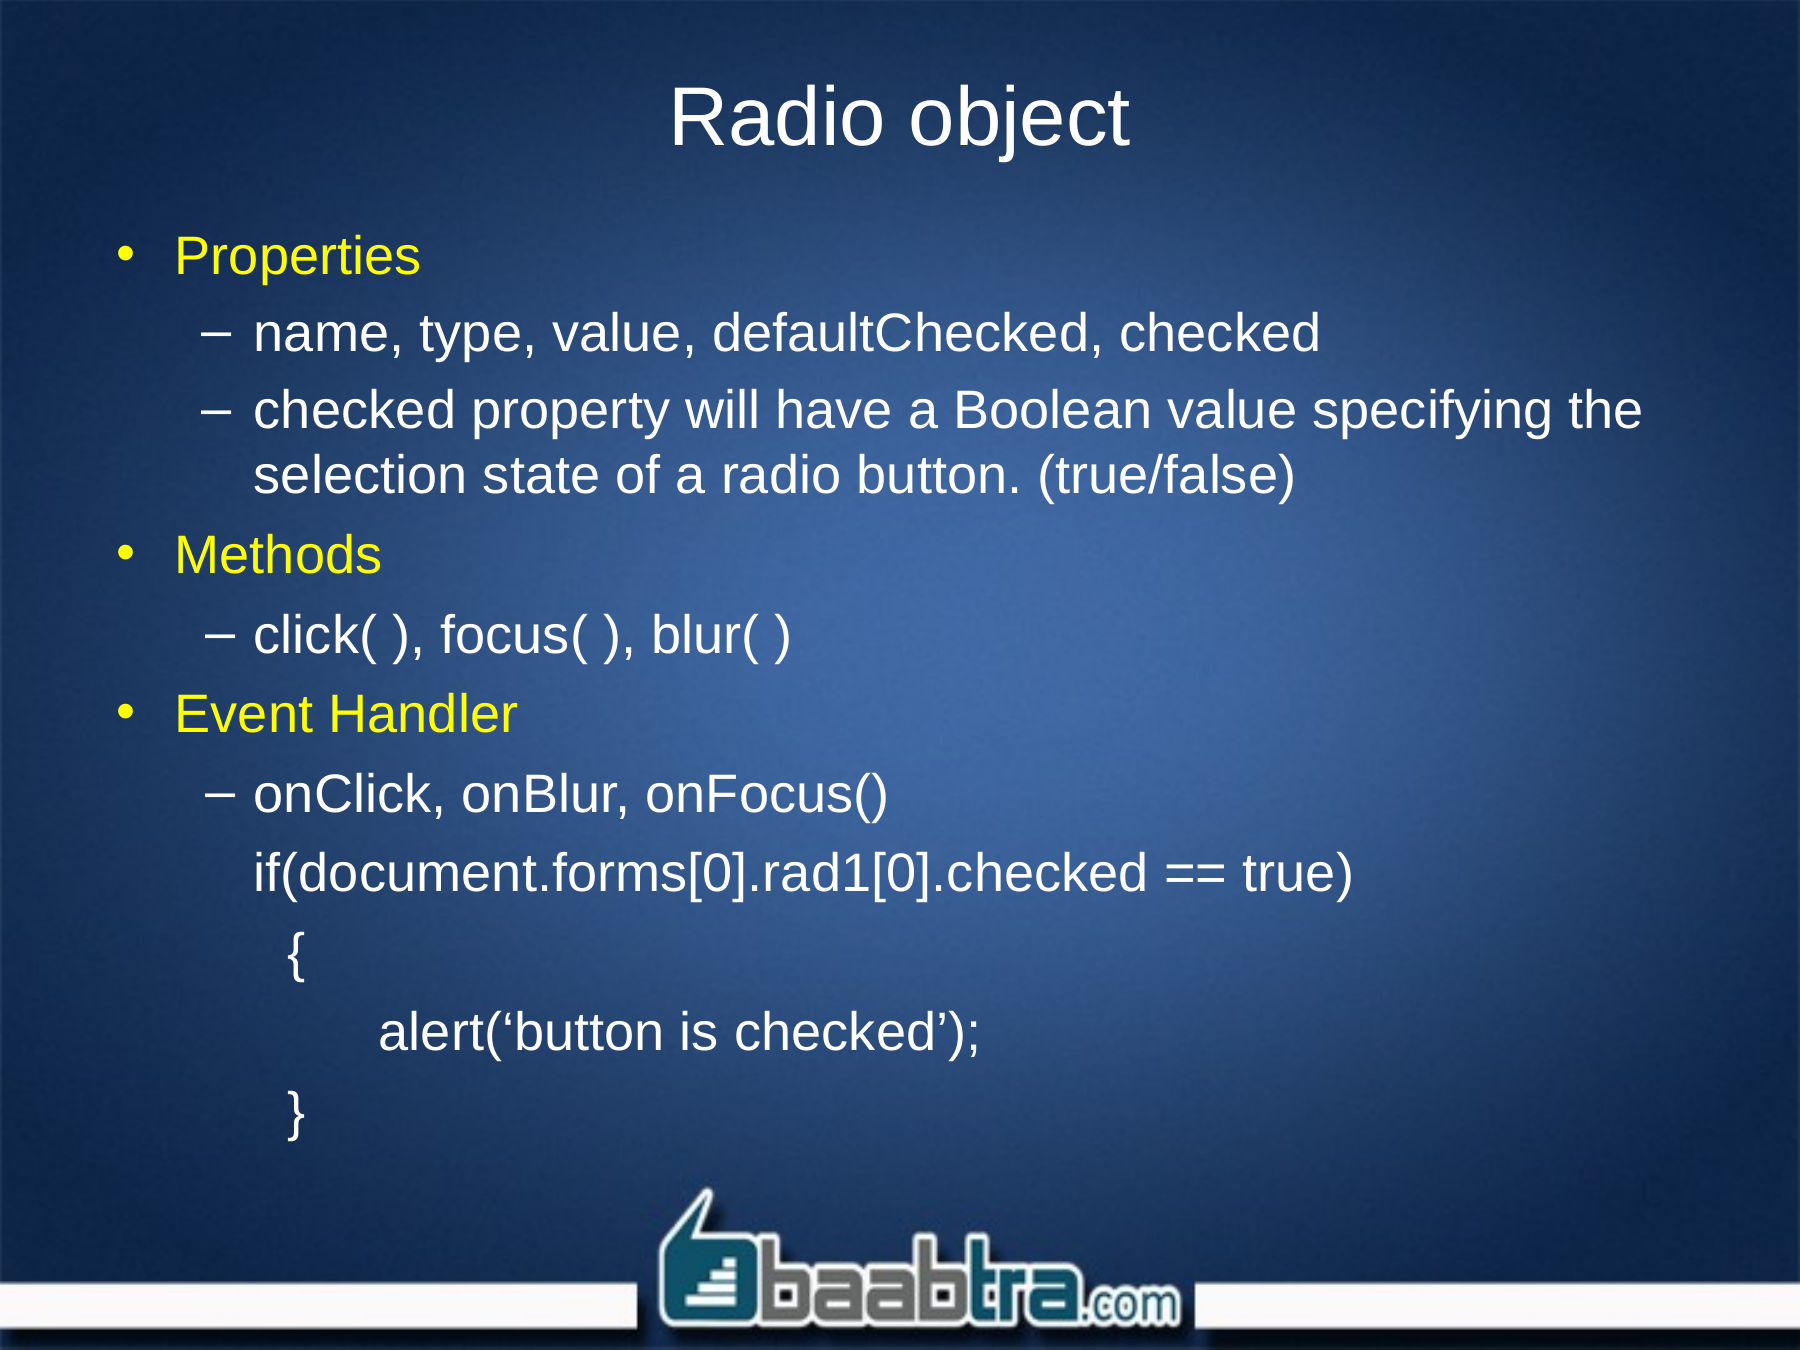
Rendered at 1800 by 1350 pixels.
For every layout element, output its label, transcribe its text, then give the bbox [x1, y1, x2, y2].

title Radio object [90, 0, 1710, 210]
picture [0, 0, 1800, 1350]
text_box Properties name, type, value, defaultChecked, checked checked property will have a Boolean value specifying the selection state of a radio button. (true/false) Methods click( ), focus( ), blur( ) Event Handler onClick, onBlur, onFocus() if(document.forms[0].rad1[0].checked == true) { alert(‘button is checked’); } [89, 210, 1710, 1102]
